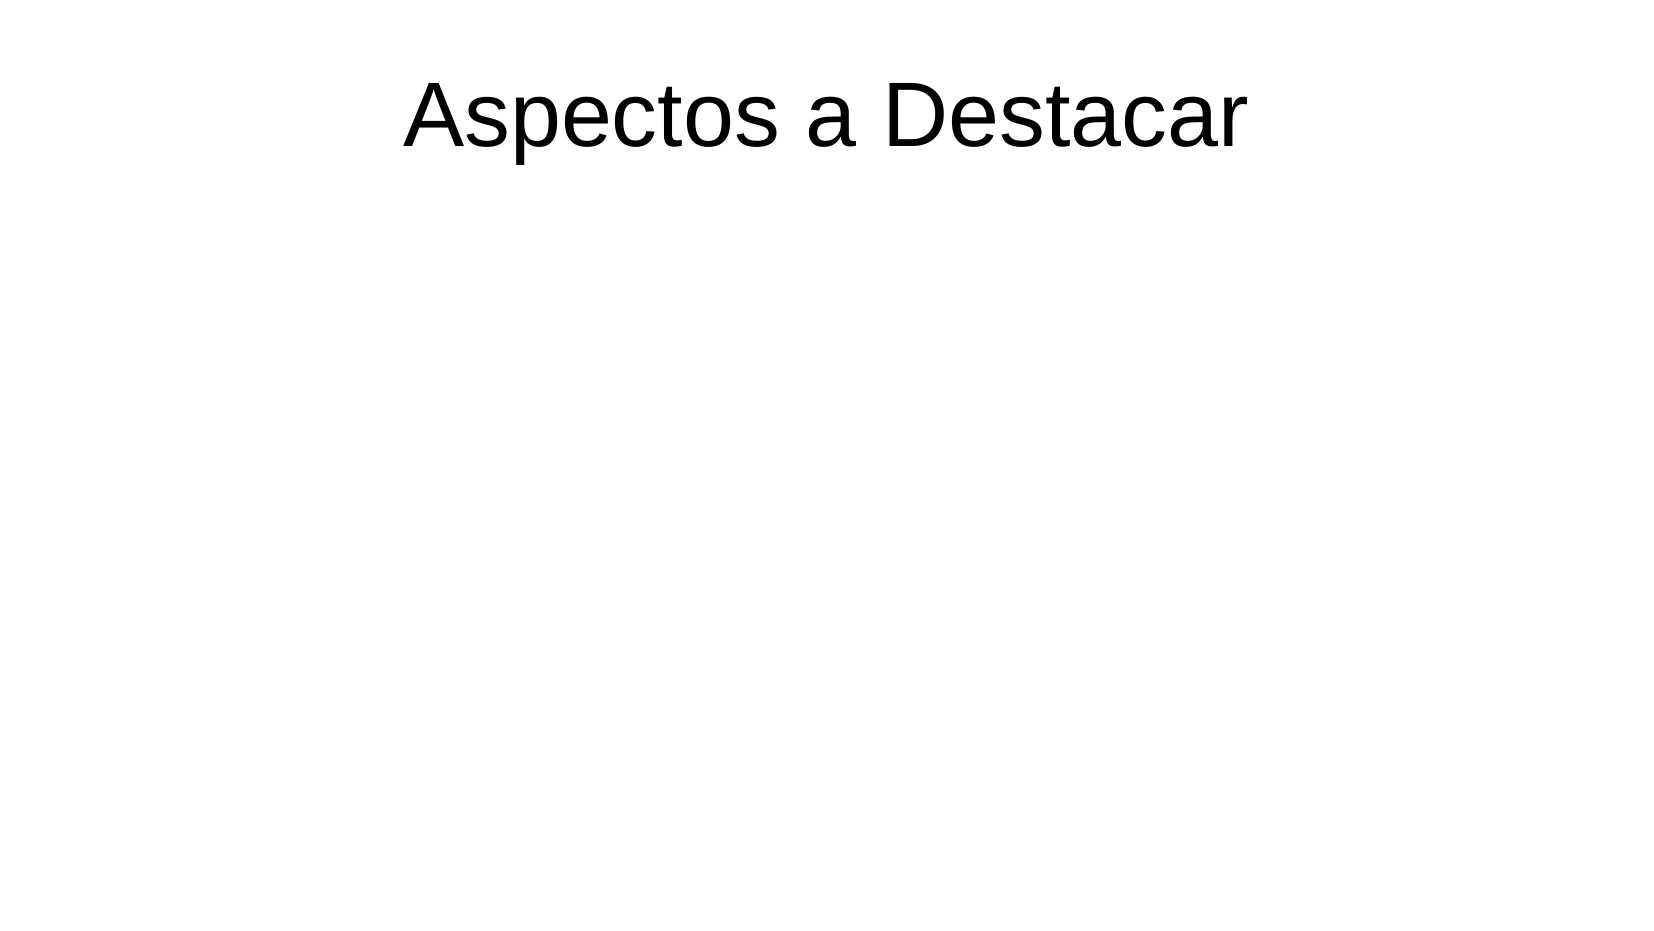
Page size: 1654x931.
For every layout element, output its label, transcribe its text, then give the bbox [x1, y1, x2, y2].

title Aspectos a Destacar [82, 37, 1571, 193]
